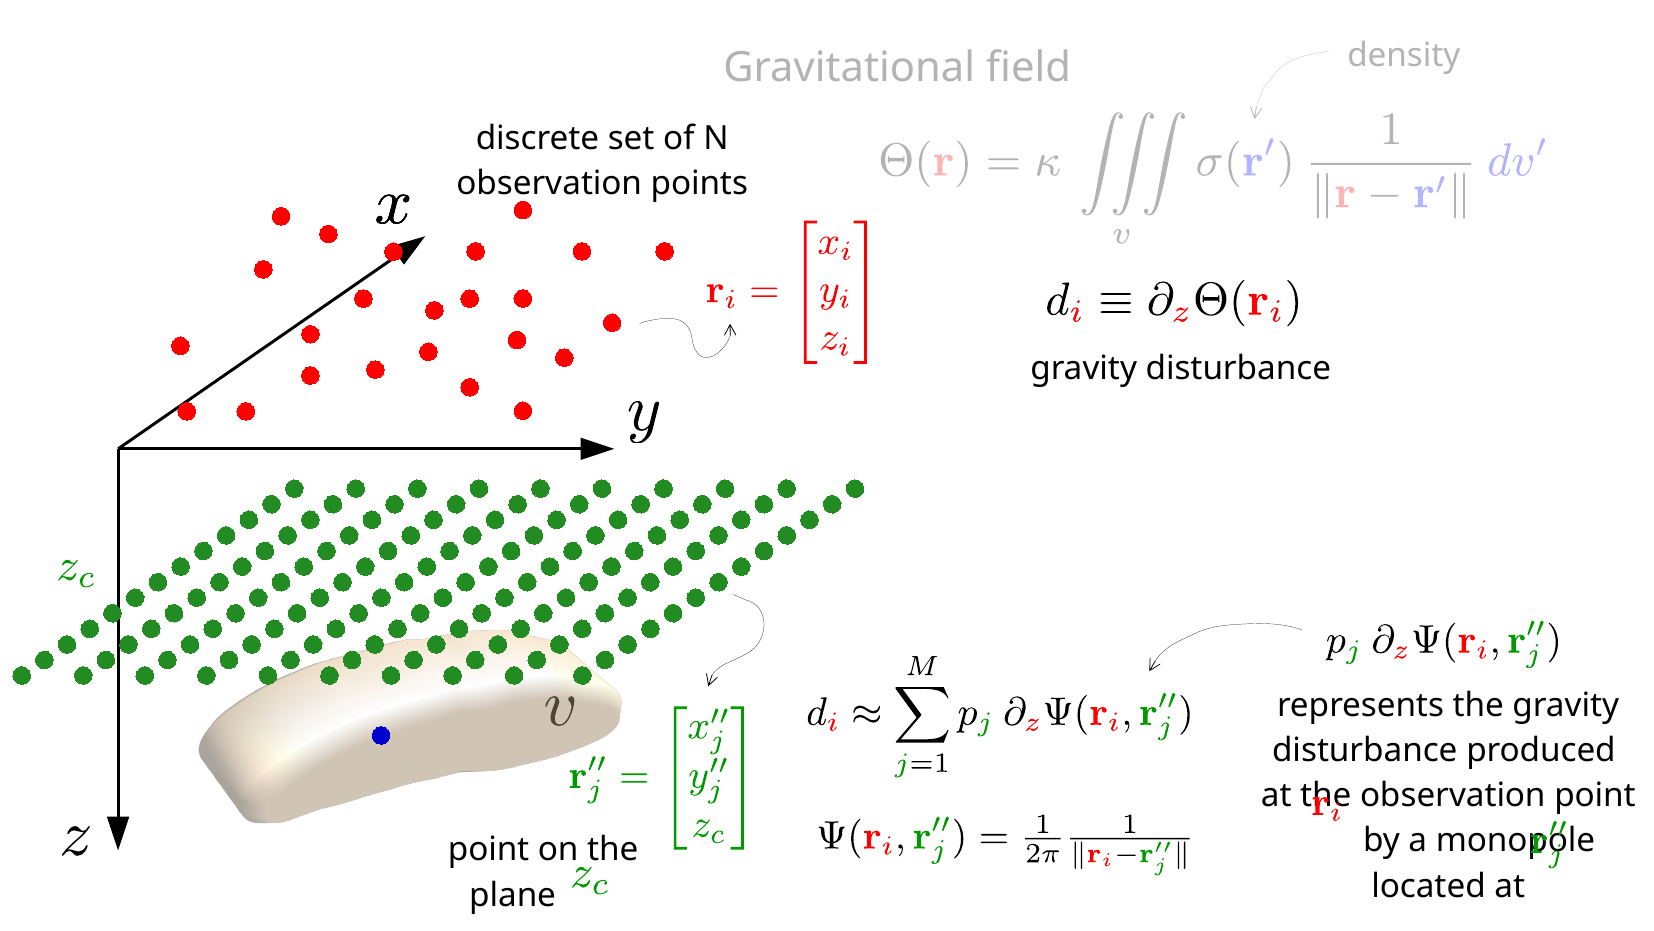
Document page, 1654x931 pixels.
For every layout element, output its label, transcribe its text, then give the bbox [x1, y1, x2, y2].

text_box [272, 573, 290, 592]
text_box [119, 635, 138, 654]
text_box [486, 510, 504, 529]
text_box [460, 378, 479, 397]
text_box [709, 573, 728, 592]
text_box gravity disturbance [1015, 336, 1329, 388]
text_box [340, 526, 359, 545]
text_box [379, 542, 397, 560]
text_box [288, 604, 306, 623]
text_box [327, 619, 345, 638]
text_box [384, 242, 403, 261]
text_box [294, 557, 313, 576]
text_box [755, 542, 773, 560]
text_box [220, 651, 238, 669]
text_box [593, 479, 611, 498]
text_box [466, 242, 485, 261]
text_box [236, 402, 255, 421]
text_box [249, 588, 268, 607]
picture [806, 656, 1194, 778]
text_box [508, 331, 526, 349]
text_box [58, 635, 76, 654]
text_box [685, 17, 1583, 290]
text_box [210, 573, 229, 592]
text_box [411, 604, 430, 623]
text_box [563, 542, 582, 560]
text_box [664, 604, 682, 623]
text_box [618, 635, 637, 654]
text_box [419, 342, 438, 361]
text_box [511, 619, 530, 638]
text_box [349, 604, 368, 623]
text_box [479, 557, 498, 576]
text_box [472, 604, 491, 623]
picture [1325, 620, 1562, 668]
text_box [35, 651, 54, 669]
text_box [573, 666, 592, 685]
text_box [126, 588, 145, 607]
text_box [319, 225, 338, 243]
text_box [272, 207, 290, 226]
text_box [217, 526, 235, 545]
text_box represents the gravity disturbance produced at the observation point by a monopole located at [1246, 673, 1642, 871]
text_box [602, 557, 621, 576]
text_box [320, 666, 339, 685]
text_box [470, 479, 488, 498]
text_box [777, 479, 796, 498]
text_box [281, 651, 300, 669]
text_box [514, 401, 532, 420]
text_box [262, 495, 281, 514]
picture [374, 194, 413, 224]
text_box [596, 651, 614, 669]
text_box [686, 542, 705, 560]
text_box [508, 495, 527, 514]
text_box [664, 557, 682, 576]
text_box [514, 201, 532, 219]
text_box [233, 557, 252, 576]
text_box [203, 619, 222, 638]
text_box [181, 635, 199, 654]
text_box [531, 479, 550, 498]
text_box [513, 289, 532, 308]
text_box [408, 479, 427, 498]
text_box [686, 588, 705, 607]
text_box [654, 479, 673, 498]
text_box [541, 557, 559, 576]
text_box [440, 542, 459, 560]
text_box [366, 360, 385, 379]
text_box [333, 573, 352, 592]
text_box [618, 588, 637, 607]
text_box [365, 635, 384, 654]
picture [704, 219, 882, 366]
text_box [372, 726, 390, 745]
text_box [427, 635, 446, 654]
text_box [641, 573, 660, 592]
text_box [755, 495, 773, 514]
text_box [466, 651, 485, 669]
text_box [388, 619, 407, 638]
text_box [304, 635, 323, 654]
picture [816, 814, 1190, 876]
picture [566, 704, 759, 852]
text_box [716, 479, 734, 498]
text_box [609, 510, 627, 529]
text_box [265, 619, 284, 638]
text_box [443, 666, 462, 685]
text_box [463, 526, 482, 545]
text_box [823, 495, 842, 514]
text_box [404, 651, 423, 669]
text_box [372, 588, 391, 607]
text_box [354, 289, 373, 308]
text_box [648, 526, 666, 545]
picture [59, 826, 93, 856]
text_box [197, 666, 216, 685]
picture [56, 560, 95, 588]
text_box [382, 666, 400, 685]
text_box [301, 366, 320, 385]
text_box [447, 495, 466, 514]
text_box [242, 635, 261, 654]
text_box [187, 588, 206, 607]
text_box [456, 573, 475, 592]
text_box [74, 666, 93, 685]
text_box [488, 635, 507, 654]
text_box [693, 495, 712, 514]
text_box [641, 619, 660, 638]
text_box [631, 495, 650, 514]
text_box [310, 588, 329, 607]
text_box [434, 588, 452, 607]
text_box [800, 510, 819, 529]
text_box [301, 325, 320, 344]
picture [1043, 278, 1305, 329]
text_box [555, 348, 574, 367]
text_box [550, 635, 569, 654]
text_box [495, 588, 514, 607]
text_box [603, 313, 621, 332]
text_box [259, 666, 277, 685]
text_box [363, 510, 381, 529]
picture [626, 401, 662, 443]
text_box [256, 542, 274, 560]
text_box [343, 651, 361, 669]
text_box [655, 242, 674, 261]
text_box [527, 651, 546, 669]
text_box [158, 651, 177, 669]
text_box [97, 651, 115, 669]
text_box [534, 604, 553, 623]
text_box [525, 526, 543, 545]
text_box [346, 479, 365, 498]
text_box [709, 526, 728, 545]
text_box [460, 289, 479, 308]
text_box [450, 619, 468, 638]
text_box [595, 604, 614, 623]
text_box [80, 619, 99, 638]
text_box [424, 510, 443, 529]
text_box [103, 604, 122, 623]
text_box [301, 510, 320, 529]
text_box [502, 542, 520, 560]
text_box point on the plane [419, 817, 668, 916]
text_box [557, 588, 575, 607]
text_box [385, 495, 404, 514]
text_box [417, 557, 436, 576]
text_box [670, 510, 689, 529]
text_box [171, 336, 190, 355]
text_box [285, 479, 304, 498]
text_box [135, 666, 154, 685]
text_box [171, 557, 190, 576]
text_box [317, 542, 336, 560]
text_box [573, 242, 591, 261]
text_box [240, 510, 258, 529]
text_box [142, 619, 161, 638]
text_box [177, 402, 196, 421]
picture [570, 867, 609, 895]
text_box [278, 526, 297, 545]
text_box [573, 619, 592, 638]
text_box [356, 557, 375, 576]
picture [1311, 797, 1342, 821]
text_box [570, 495, 589, 514]
text_box [165, 604, 183, 623]
text_box [254, 260, 273, 279]
text_box [425, 301, 444, 320]
text_box [518, 573, 537, 592]
text_box [547, 510, 566, 529]
text_box [846, 479, 864, 498]
text_box discrete set of N observation points [413, 106, 792, 195]
text_box [12, 666, 31, 685]
picture [1529, 820, 1567, 869]
text_box [194, 542, 213, 560]
text_box [579, 573, 598, 592]
text_box [149, 573, 167, 592]
text_box [226, 604, 245, 623]
text_box [324, 495, 342, 514]
text_box [777, 526, 796, 545]
text_box [732, 510, 751, 529]
text_box [401, 526, 420, 545]
text_box [505, 666, 523, 685]
text_box [395, 573, 413, 592]
text_box [586, 526, 605, 545]
text_box [625, 542, 644, 560]
text_box [732, 557, 751, 576]
